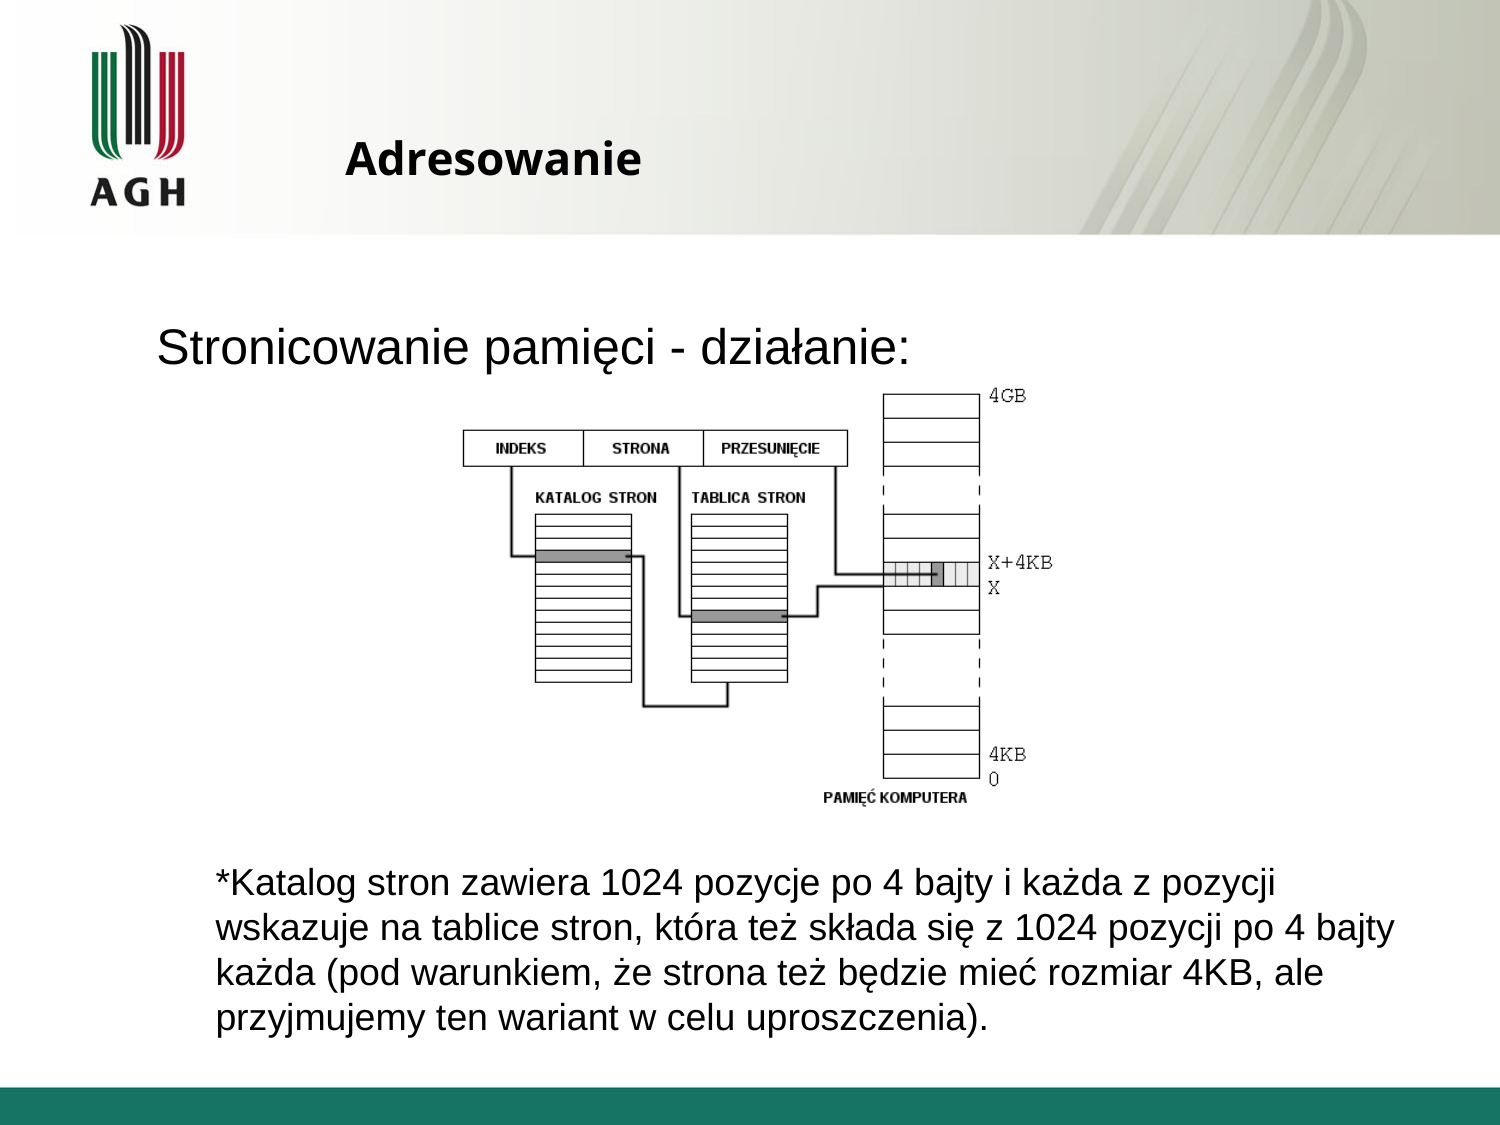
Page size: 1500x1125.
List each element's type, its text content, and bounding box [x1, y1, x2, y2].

text_box Stronicowanie pamięci - działanie: [141, 307, 1418, 432]
title Adresowanie [330, 94, 1312, 221]
picture [0, 0, 1500, 1125]
text_box *Katalog stron zawiera 1024 pozycje po 4 bajty i każda z pozycji wskazuje na tablice stron, która też składa się z 1024 pozycji po 4 bajty każda (pod warunkiem, że strona też będzie mieć rozmiar 4KB, ale przyjmujemy ten wariant w celu uproszczenia). [200, 850, 1418, 1046]
